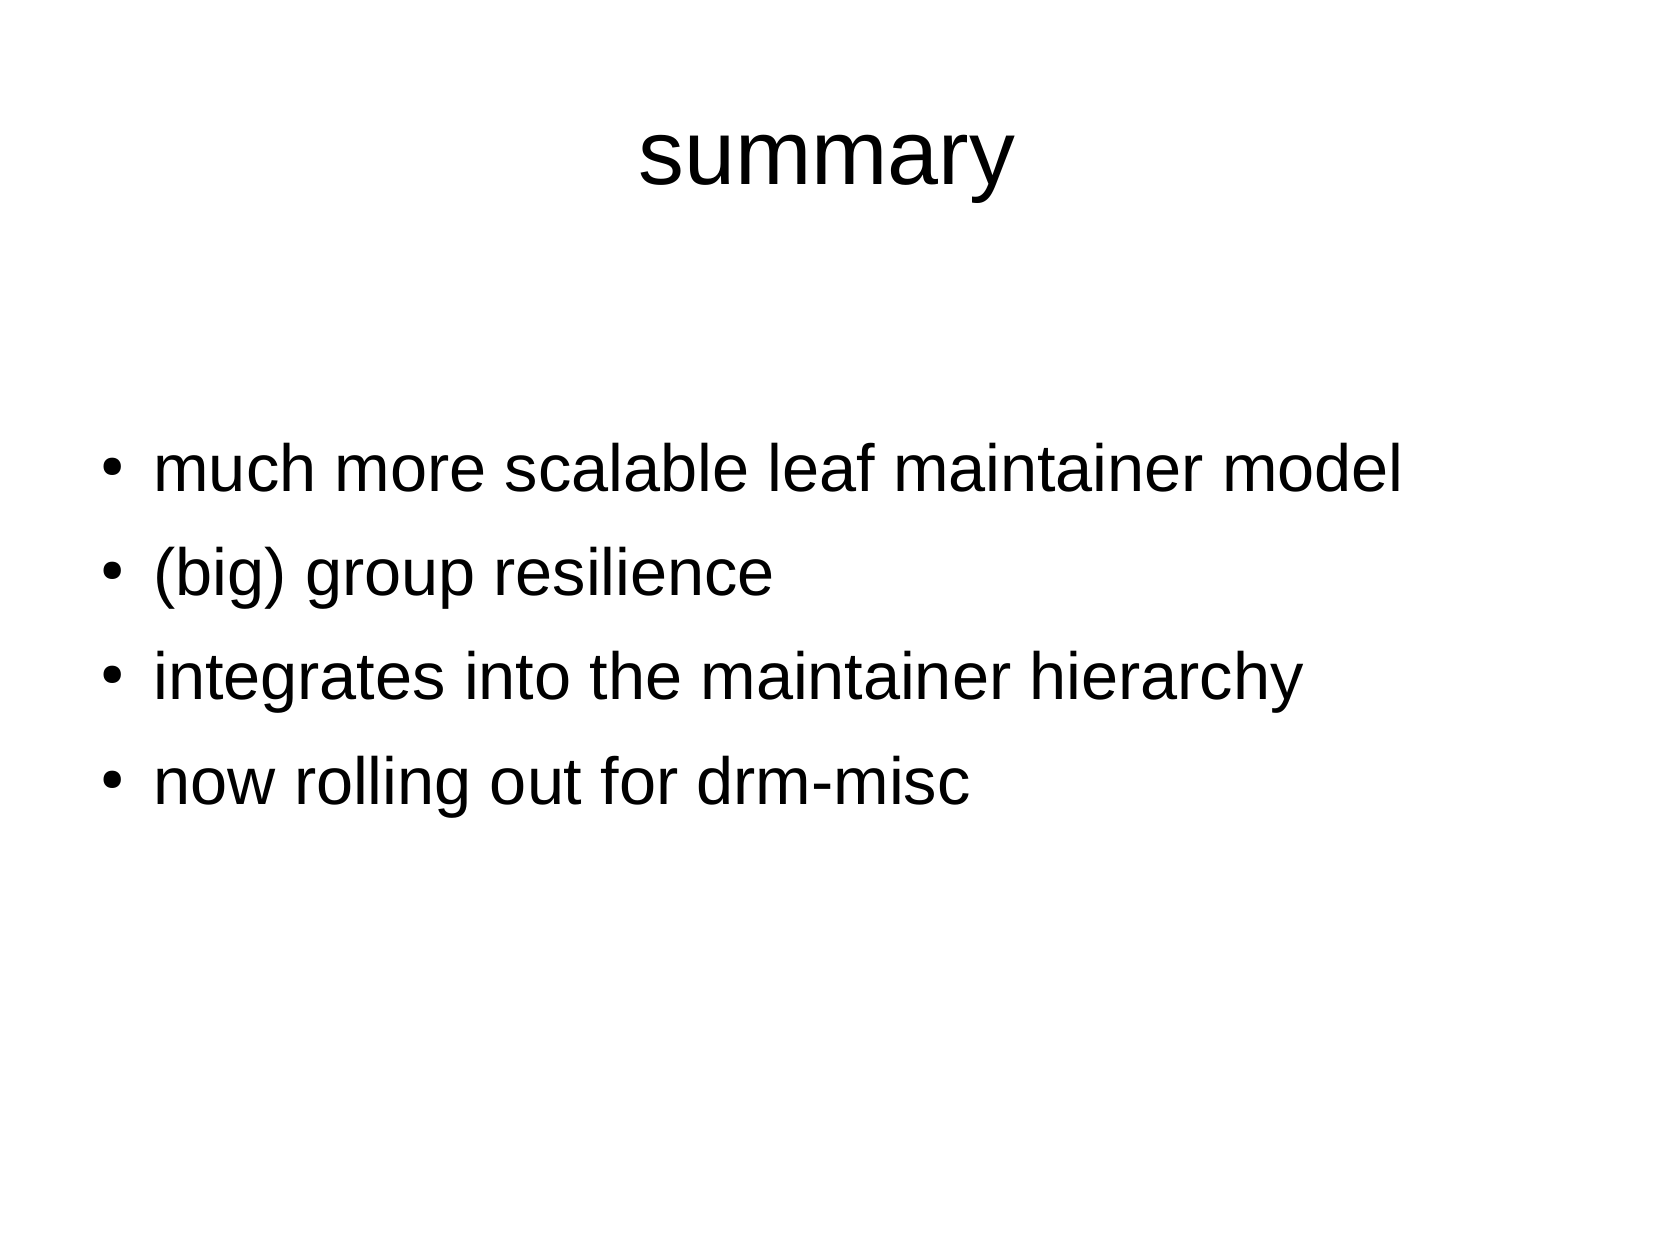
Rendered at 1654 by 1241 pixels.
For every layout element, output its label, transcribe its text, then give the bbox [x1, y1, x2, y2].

list much more scalable leaf maintainer model (big) group resilience integrates into the maintainer hierarchy now rolling out for drm-misc [82, 431, 1571, 1021]
title summary [82, 49, 1571, 257]
